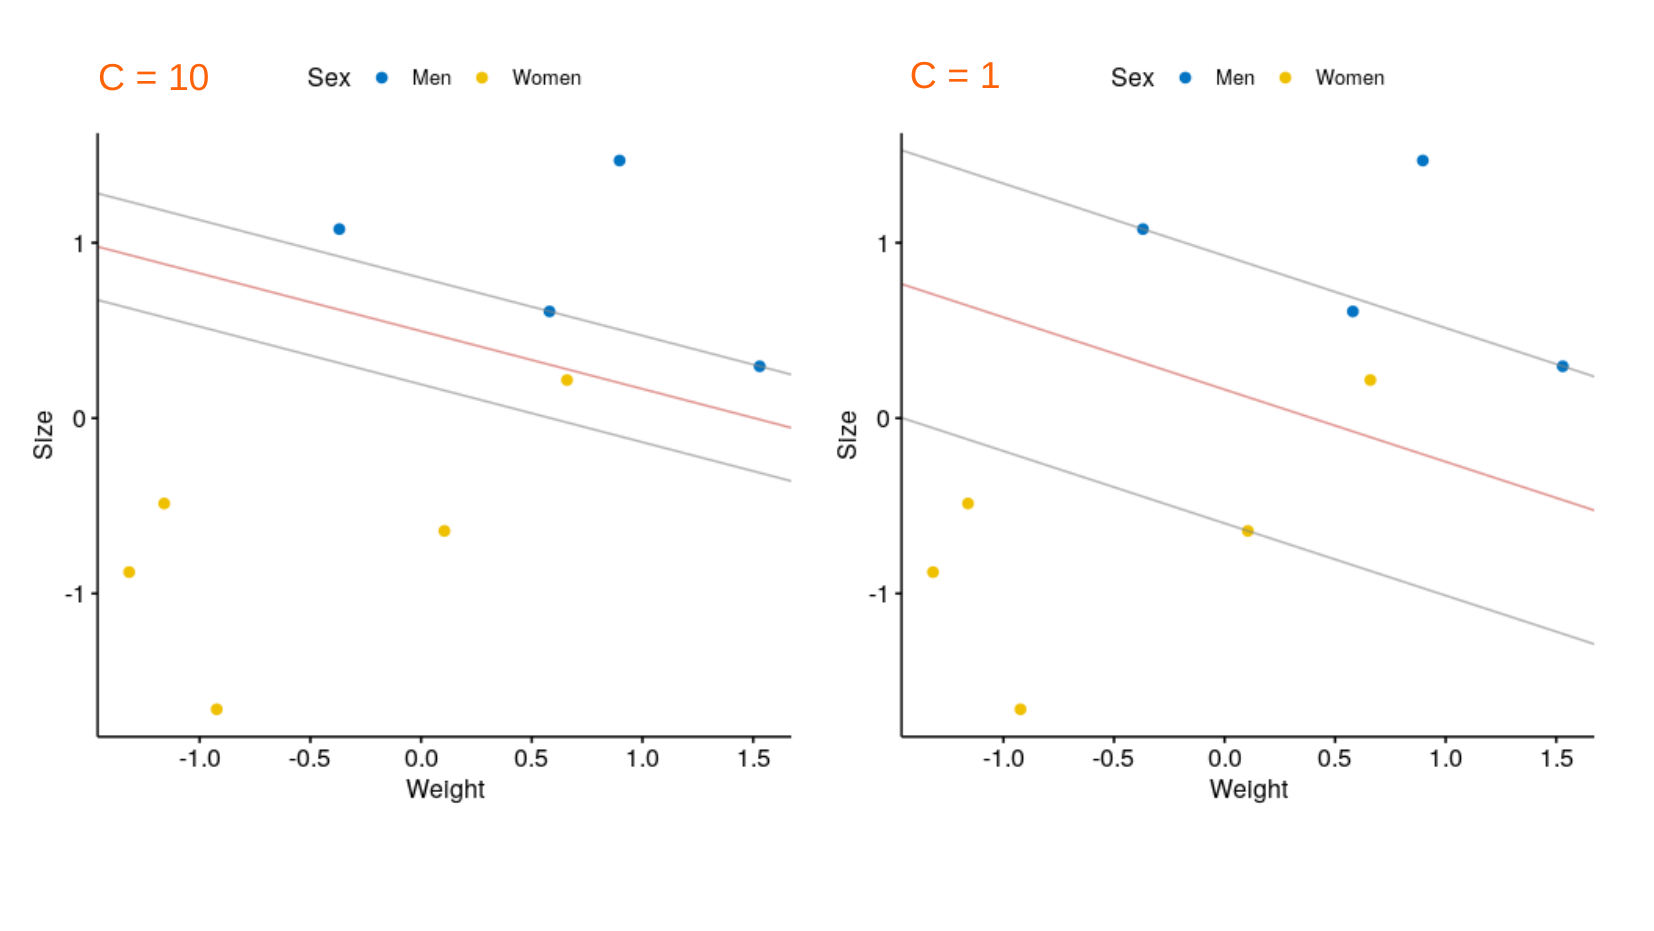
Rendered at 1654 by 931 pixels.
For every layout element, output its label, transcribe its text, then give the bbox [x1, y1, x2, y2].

picture [21, 35, 804, 817]
text_box C = 10 [83, 49, 225, 107]
picture [825, 35, 1607, 817]
text_box C = 1 [895, 47, 1016, 105]
